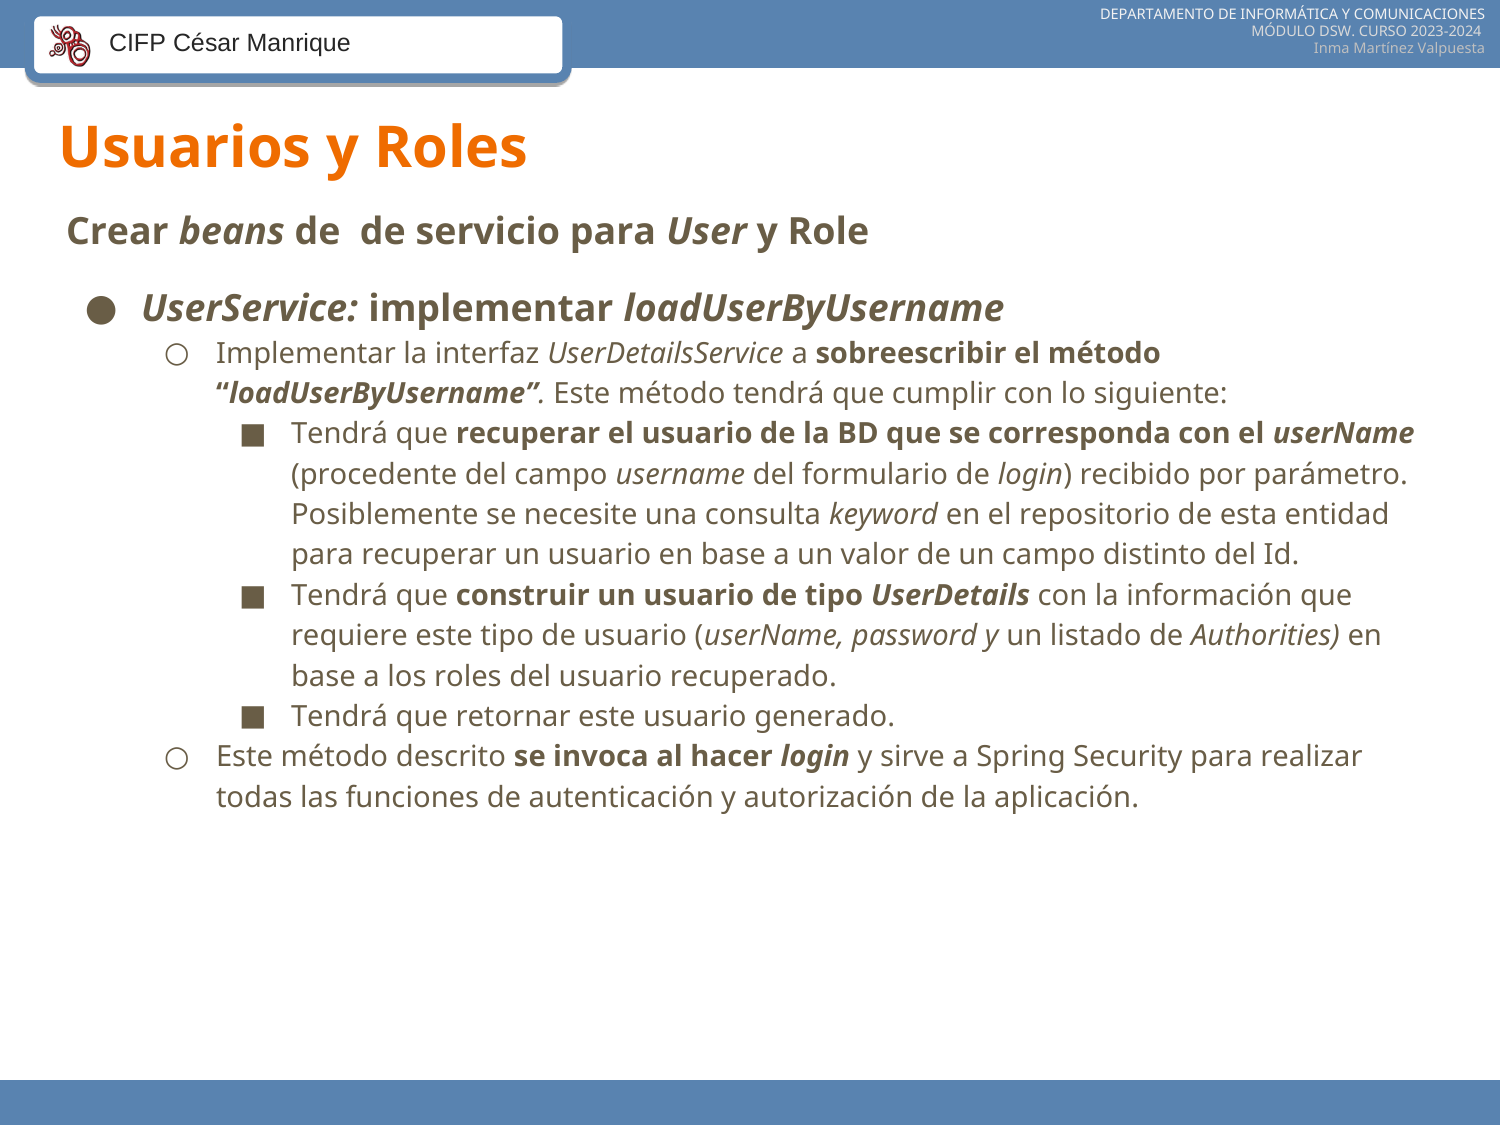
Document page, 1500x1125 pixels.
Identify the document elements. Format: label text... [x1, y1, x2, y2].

list Crear beans de de servicio para User y Role UserService: implementar loadUserByUsername Implementar la interfaz UserDetailsService a sobreescribir el método “loadUserByUsername”. Este método tendrá que cumplir con lo siguiente: Tendrá que recuperar el usuario de la BD que se corresponda con el userName (procedente del campo username del formulario de login) recibido por parámetro. Posiblemente se necesite una consulta keyword en el repositorio de esta entidad para recuperar un usuario en base a un valor de un campo distinto del Id. Tendrá que construir un usuario de tipo UserDetails con la información que requiere este tipo de usuario (userName, password y un listado de Authorities) en base a los roles del usuario recuperado. Tendrá que retornar este usuario generado. Este método descrito se invoca al hacer login y sirve a Spring Security para realizar todas las funciones de autenticación y autorización de la aplicación. [51, 185, 1449, 1101]
picture [47, 23, 93, 67]
title Usuarios y Roles [43, 94, 1441, 194]
